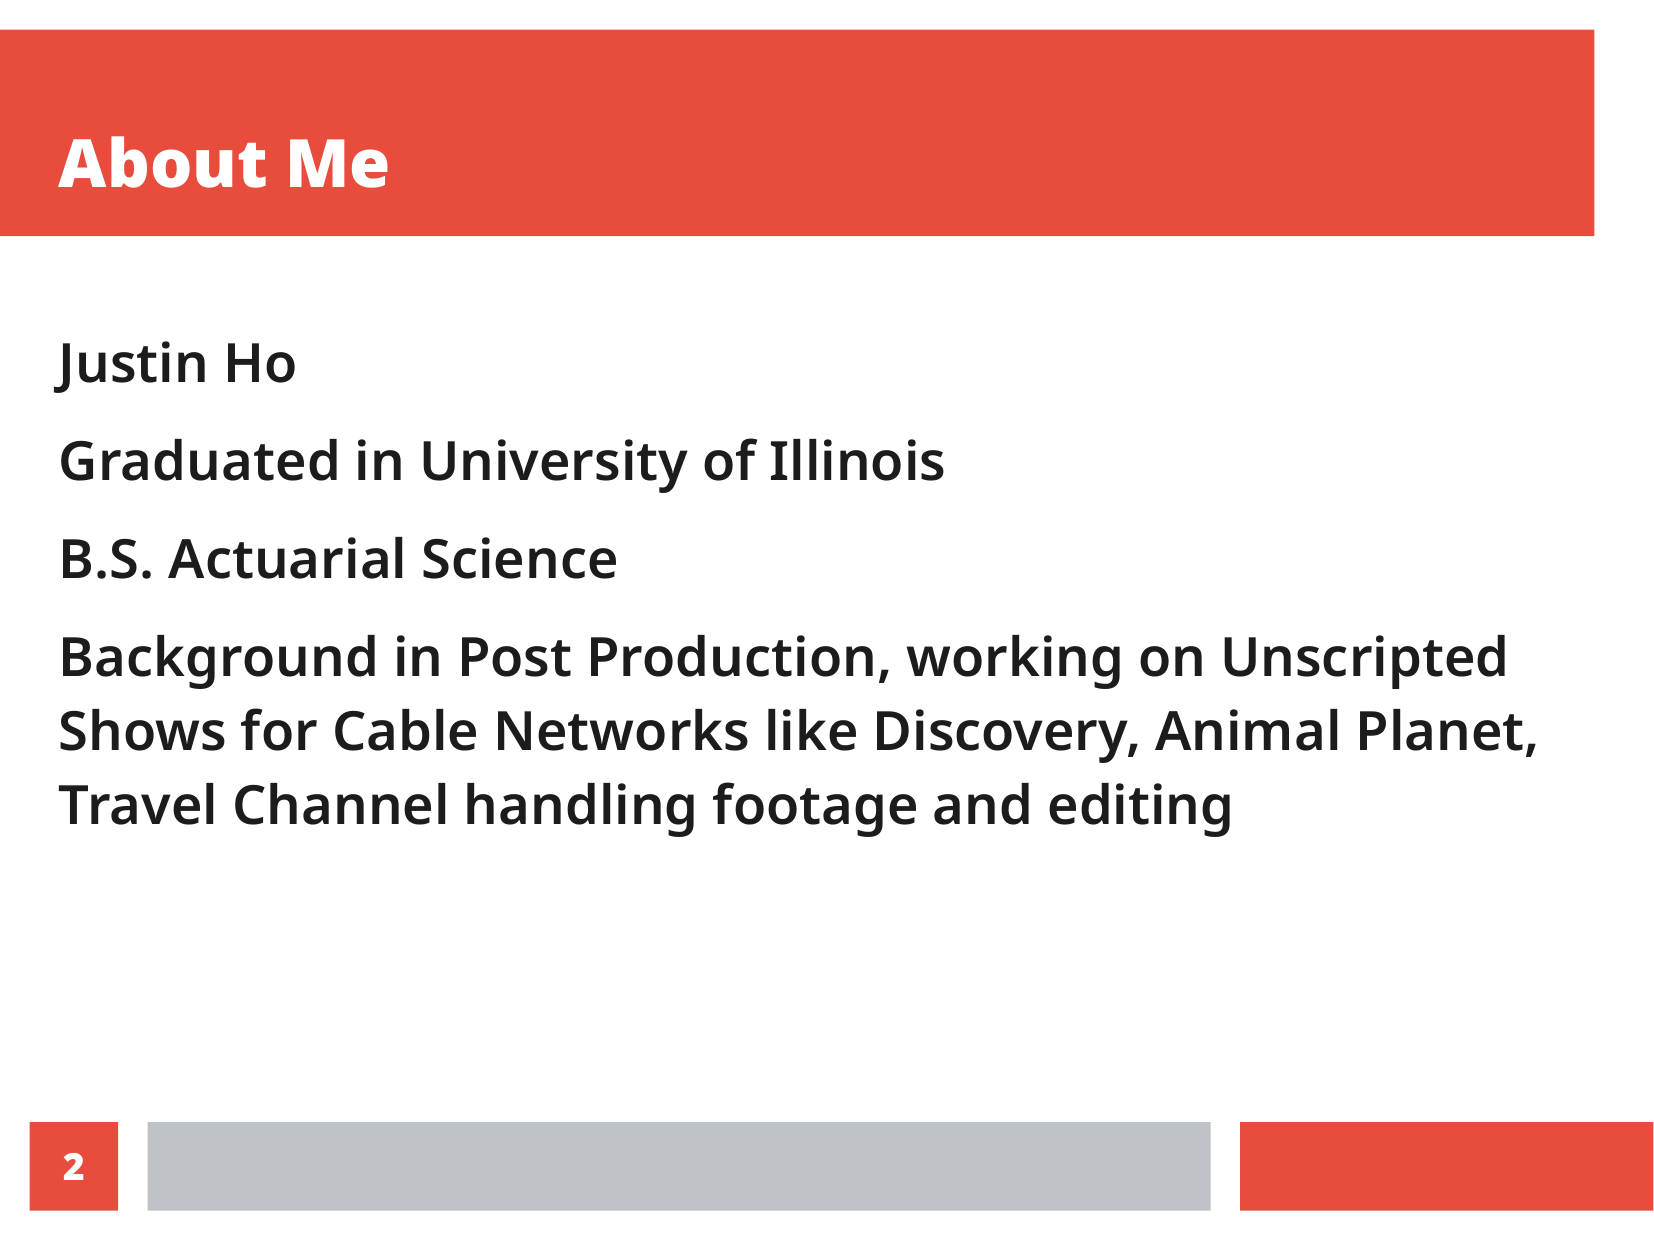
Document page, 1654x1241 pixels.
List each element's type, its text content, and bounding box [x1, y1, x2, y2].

title About Me [59, 59, 1595, 207]
list Justin Ho Graduated in University of Illinois B.S. Actuarial Science Background in Post Production, working on Unscripted Shows for Cable Networks like Discovery, Animal Planet, Travel Channel handling footage and editing [59, 324, 1565, 1093]
